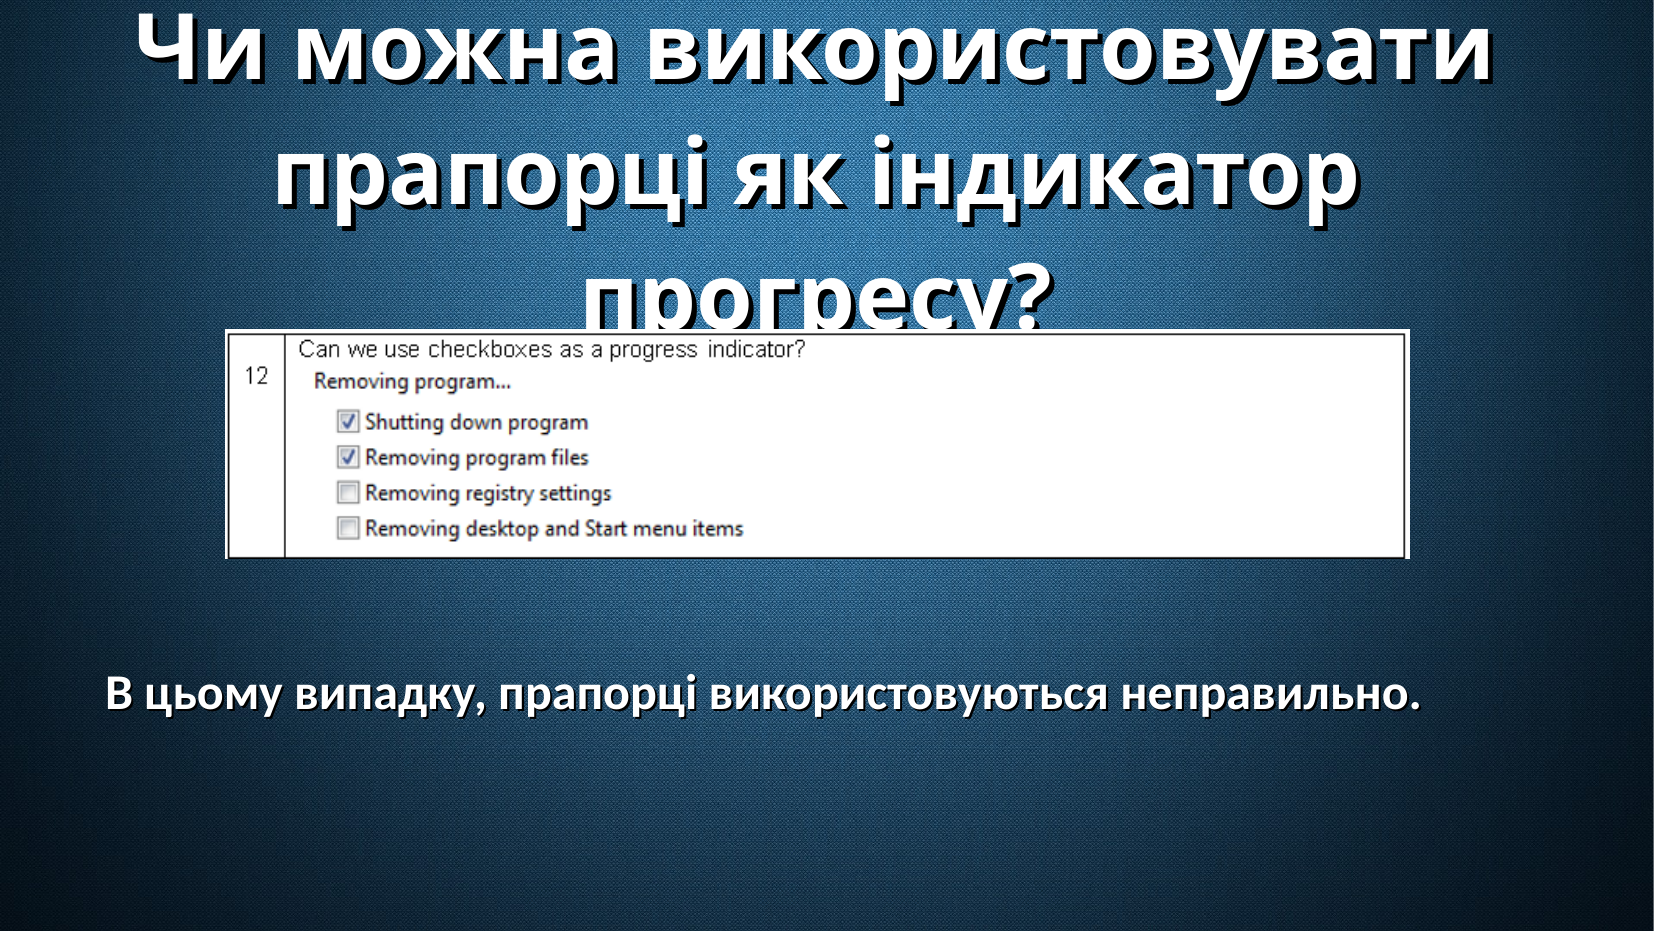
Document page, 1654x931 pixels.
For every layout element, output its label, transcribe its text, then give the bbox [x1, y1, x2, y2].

picture [0, 0, 1654, 931]
title Чи можна використовувати прапорці як індикатор прогресу? [71, 15, 1561, 323]
subtitle В цьому випадку, прапорці використовуються неправильно. [105, 555, 1616, 840]
